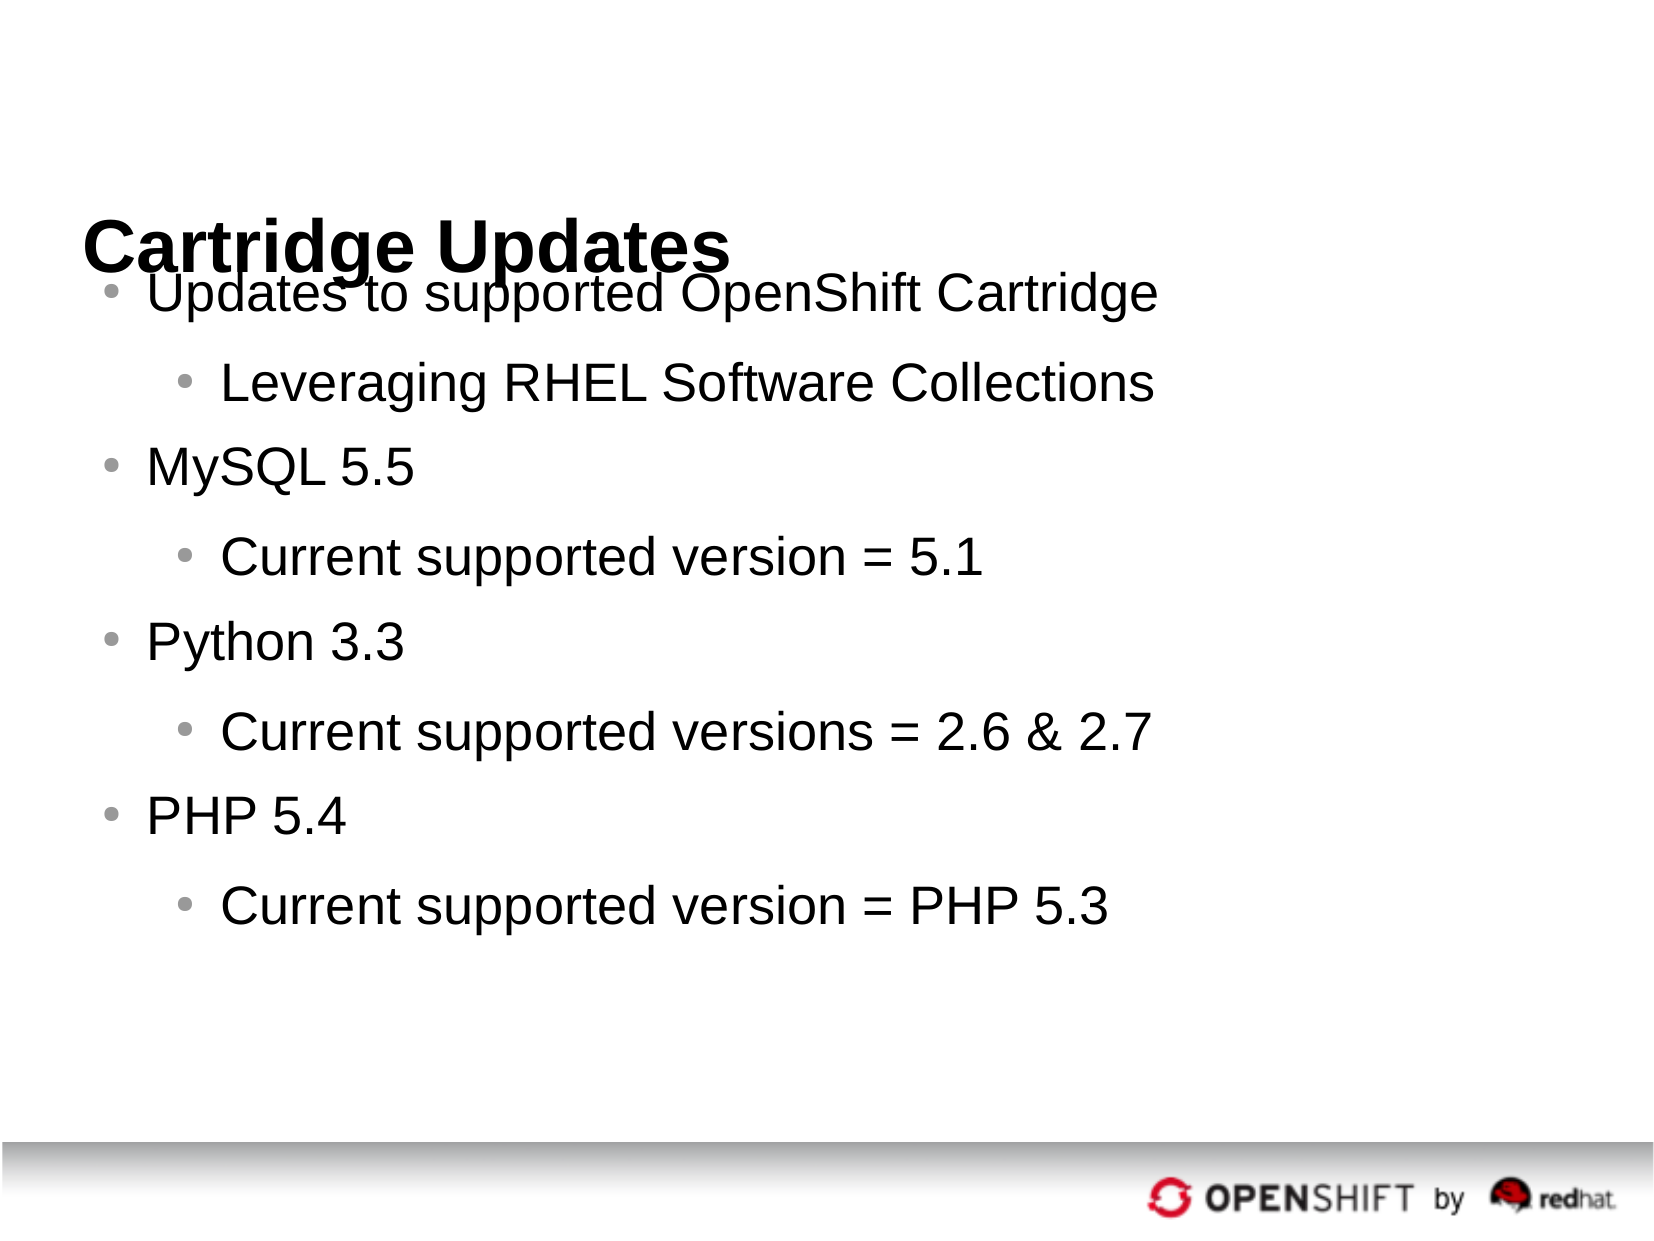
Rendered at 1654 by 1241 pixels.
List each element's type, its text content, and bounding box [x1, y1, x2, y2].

list Updates to supported OpenShift Cartridge Leveraging RHEL Software Collections MySQL 5.5 Current supported version = 5.1 Python 3.3 Current supported versions = 2.6 & 2.7 PHP 5.4 Current supported version = PHP 5.3 [86, 262, 1576, 1056]
picture [2, 1142, 1654, 1241]
title Cartridge Updates [82, 37, 1571, 226]
